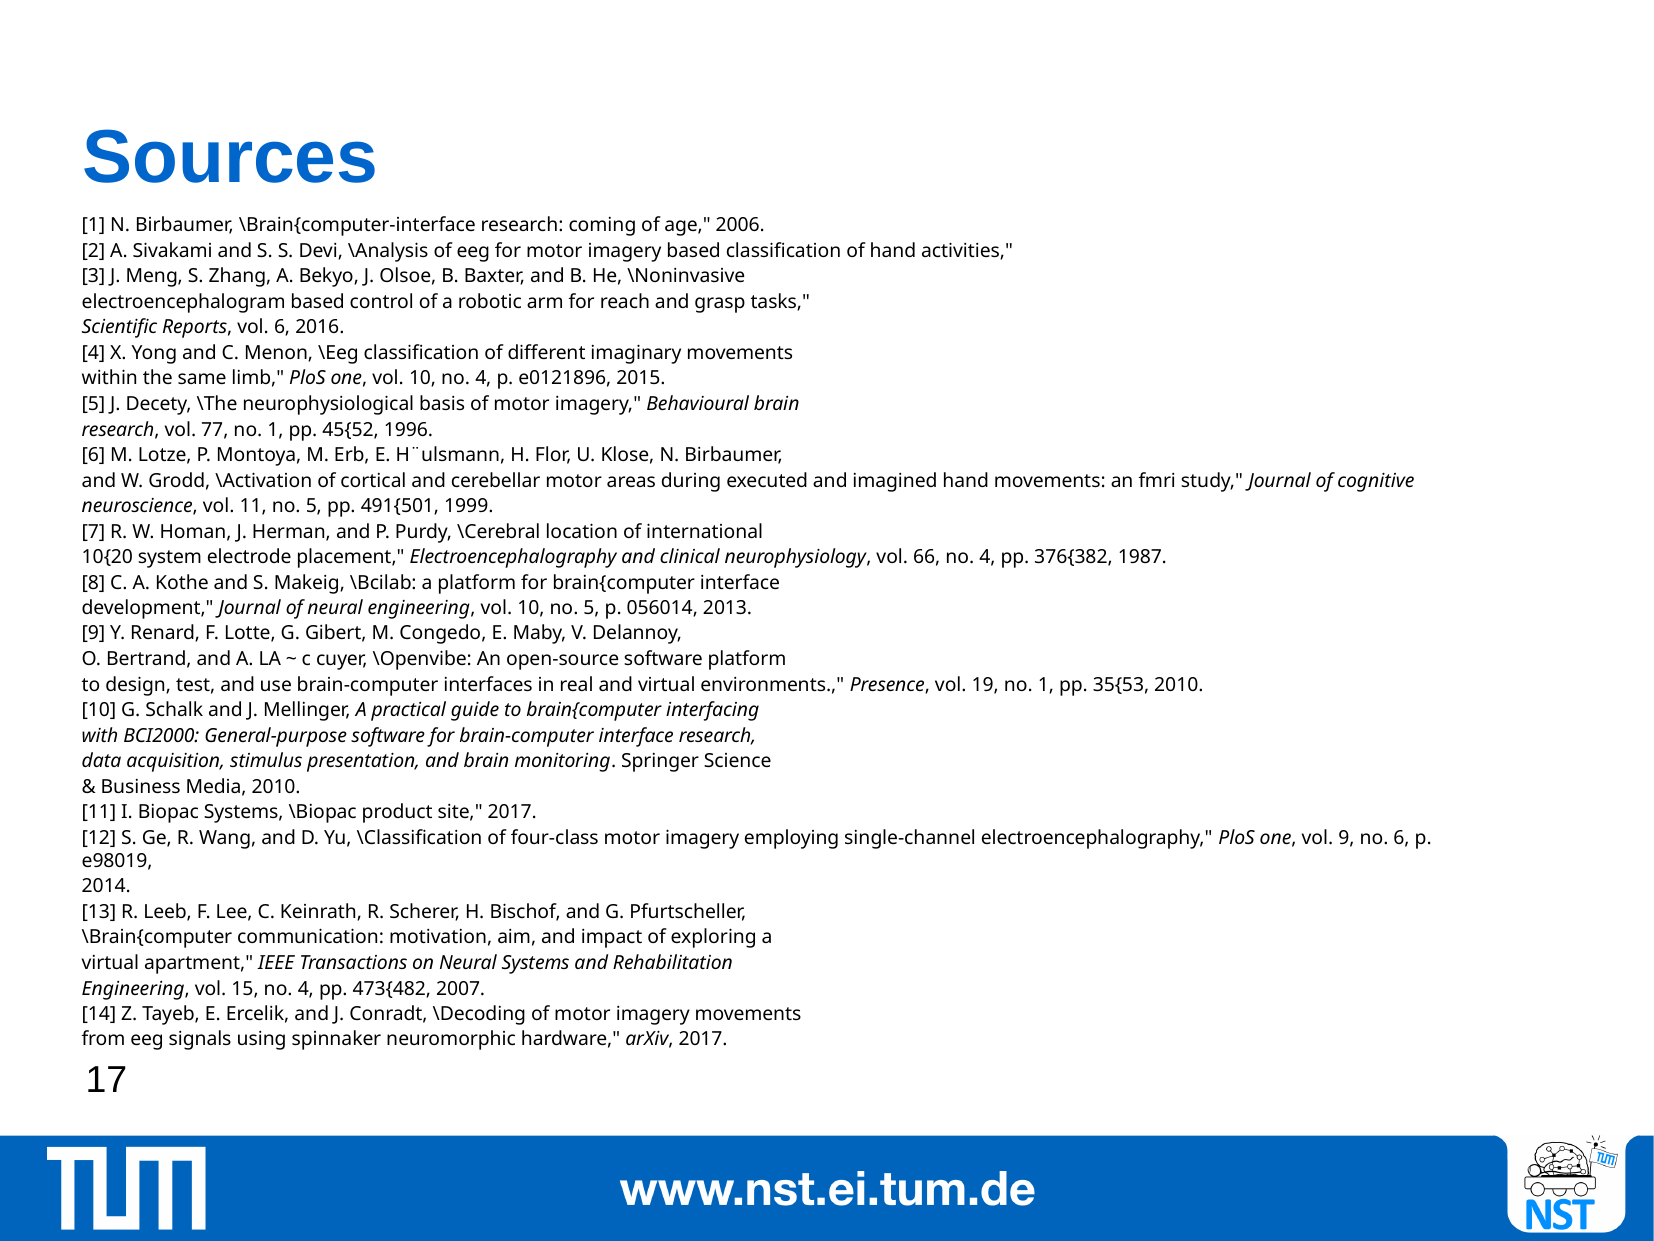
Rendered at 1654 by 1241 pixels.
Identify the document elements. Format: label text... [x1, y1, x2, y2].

title Sources [82, 49, 1571, 257]
picture [0, 1134, 1654, 1241]
list [1] N. Birbaumer, \Brain{computer-interface research: coming of age," 2006. [2] A. Sivakami and S. S. Devi, \Analysis of eeg for motor imagery based classification of hand activities," [3] J. Meng, S. Zhang, A. Bekyo, J. Olsoe, B. Baxter, and B. He, \Noninvasive electroencephalogram based control of a robotic arm for reach and grasp tasks," Scientific Reports, vol. 6, 2016. [4] X. Yong and C. Menon, \Eeg classification of different imaginary movements within the same limb," PloS one, vol. 10, no. 4, p. e0121896, 2015. [5] J. Decety, \The neurophysiological basis of motor imagery," Behavioural brain research, vol. 77, no. 1, pp. 45{52, 1996. [6] M. Lotze, P. Montoya, M. Erb, E. H¨ulsmann, H. Flor, U. Klose, N. Birbaumer, and W. Grodd, \Activation of cortical and cerebellar motor areas during executed and imagined hand movements: an fmri study," Journal of cognitive neuroscience, vol. 11, no. 5, pp. 491{501, 1999. [7] R. W. Homan, J. Herman, and P. Purdy, \Cerebral location of international 10{20 system electrode placement," Electroencephalography and clinical neurophysiology, vol. 66, no. 4, pp. 376{382, 1987. [8] C. A. Kothe and S. Makeig, \Bcilab: a platform for brain{computer interface development," Journal of neural engineering, vol. 10, no. 5, p. 056014, 2013. [9] Y. Renard, F. Lotte, G. Gibert, M. Congedo, E. Maby, V. Delannoy, O. Bertrand, and A. LA ~ c cuyer, \Openvibe: An open-source software platform to design, test, and use brain-computer interfaces in real and virtual environments.," Presence, vol. 19, no. 1, pp. 35{53, 2010. [10] G. Schalk and J. Mellinger, A practical guide to brain{computer interfacing with BCI2000: General-purpose software for brain-computer interface research, data acquisition, stimulus presentation, and brain monitoring. Springer Science & Business Media, 2010. [11] I. Biopac Systems, \Biopac product site," 2017. [12] S. Ge, R. Wang, and D. Yu, \Classification of four-class motor imagery employing single-channel electroencephalography," PloS one, vol. 9, no. 6, p. e98019, 2014. [13] R. Leeb, F. Lee, C. Keinrath, R. Scherer, H. Bischof, and G. Pfurtscheller, \Brain{computer communication: motivation, aim, and impact of exploring a virtual apartment," IEEE Transactions on Neural Systems and Rehabilitation Engineering, vol. 15, no. 4, pp. 473{482, 2007. [14] Z. Tayeb, E. Ercelik, and J. Conradt, \Decoding of motor imagery movements from eeg signals using spinnaker neuromorphic hardware," arXiv, 2017. [81, 212, 1477, 1063]
